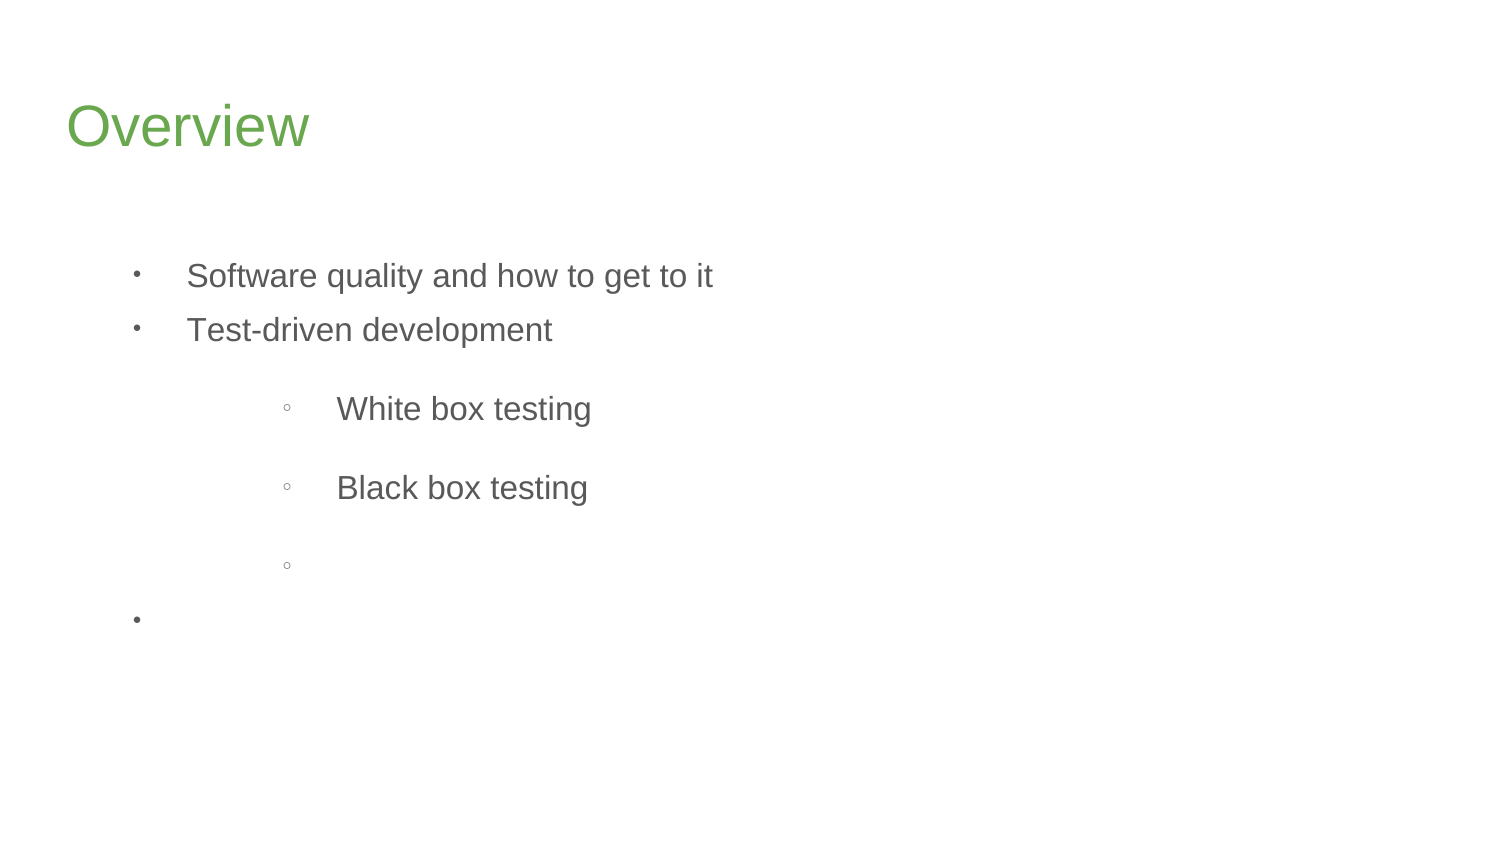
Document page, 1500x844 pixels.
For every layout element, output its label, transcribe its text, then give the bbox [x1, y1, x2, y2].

list Software quality and how to get to it Test-driven development White box testing Black box testing [75, 232, 1430, 728]
title Overview [51, 72, 1449, 167]
